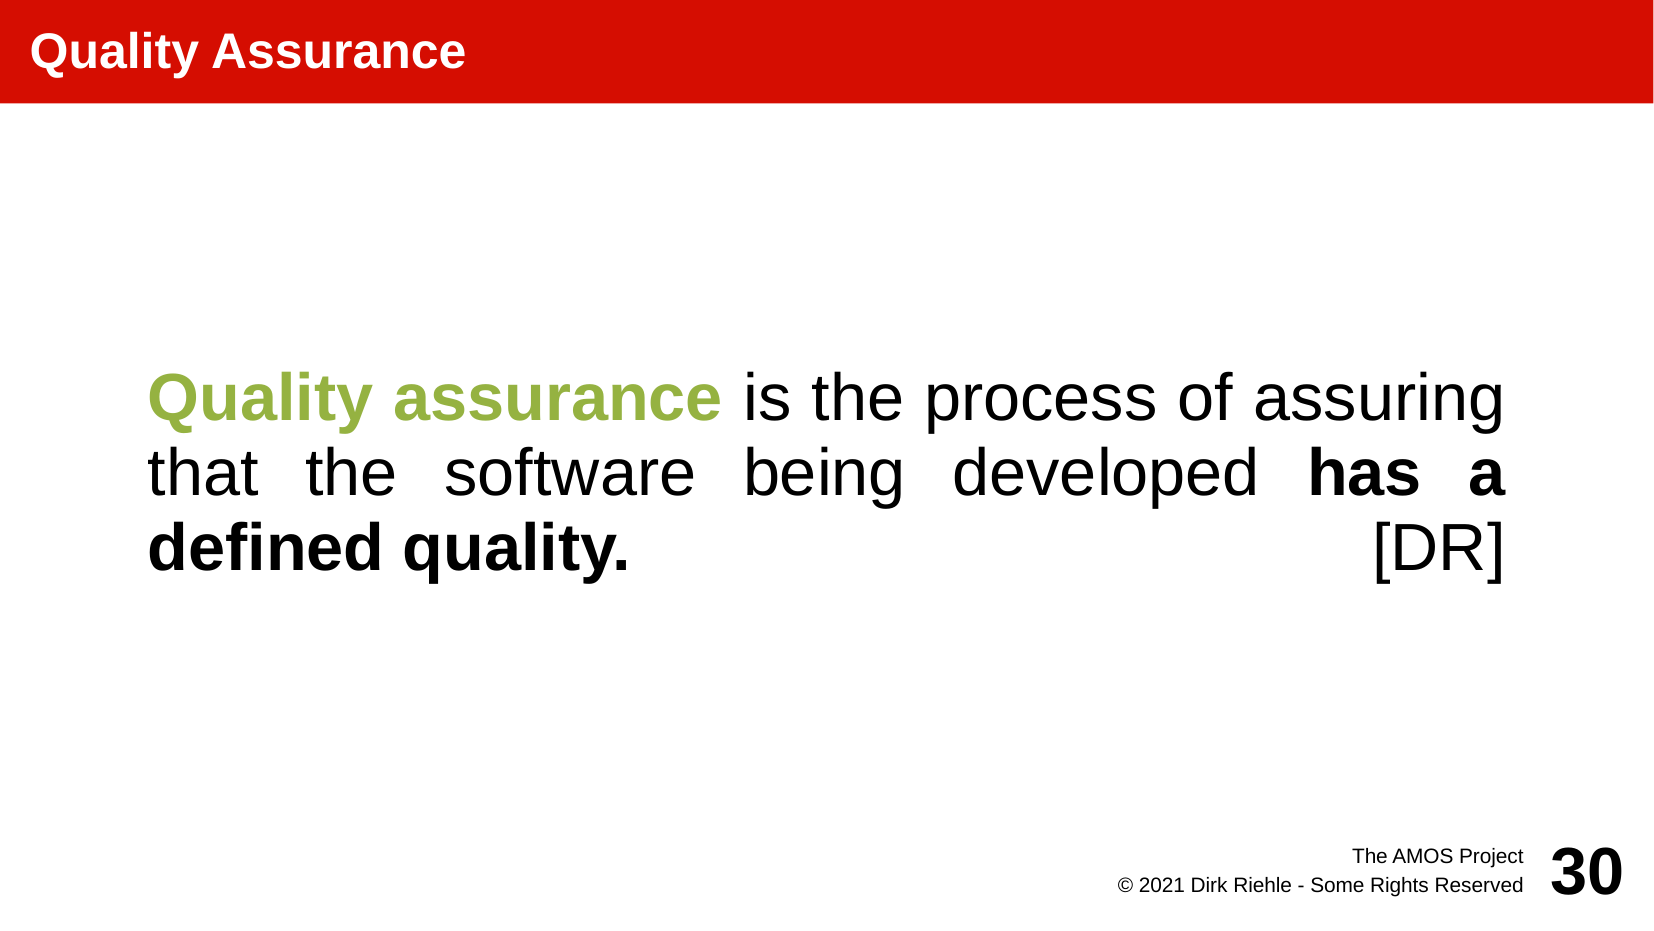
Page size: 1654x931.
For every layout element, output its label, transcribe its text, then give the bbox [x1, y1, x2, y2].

title Quality Assurance [0, 0, 1654, 104]
subtitle Quality assurance is the process of assuring that the software being developed has a defined quality. [DR] [29, 132, 1625, 813]
